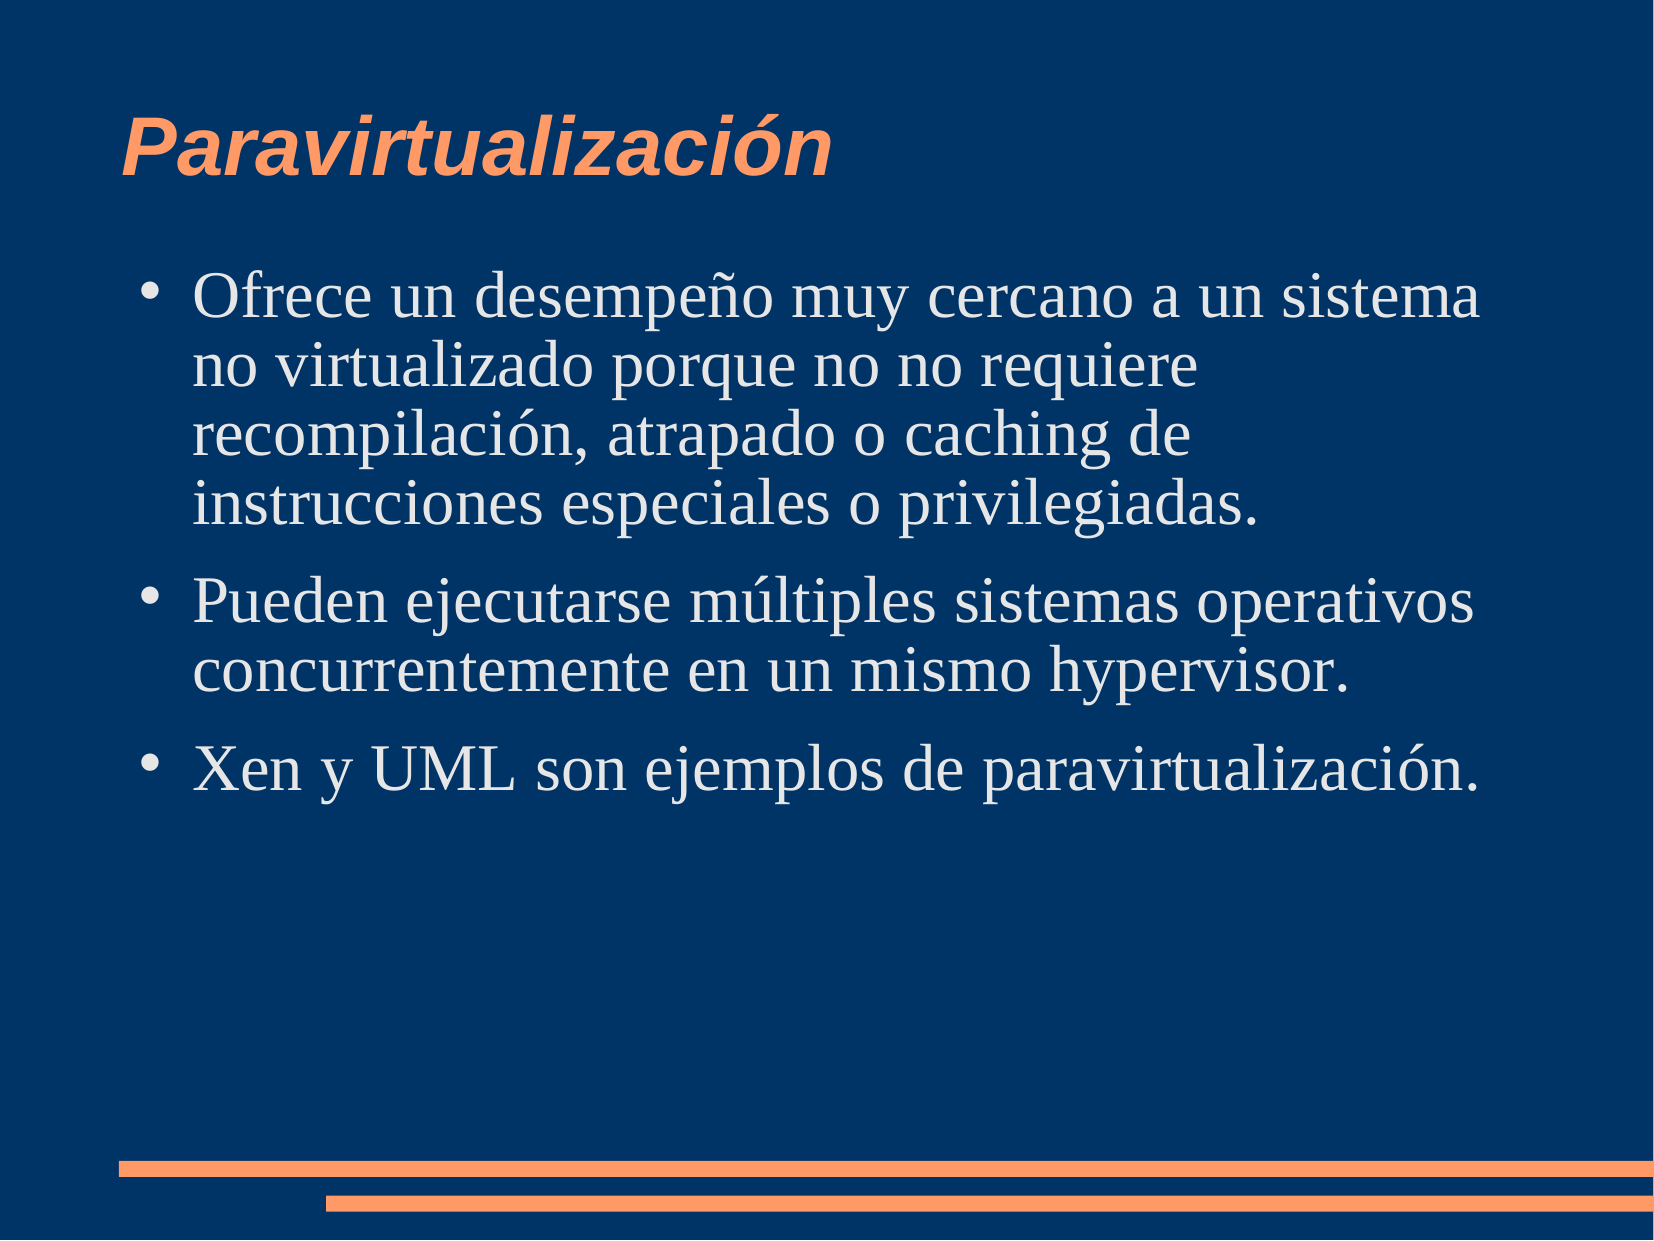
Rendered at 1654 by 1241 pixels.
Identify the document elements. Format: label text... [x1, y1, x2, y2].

title Paravirtualización [121, 53, 1534, 246]
list Ofrece un desempeño muy cercano a un sistema no virtualizado porque no no requiere recompilación, atrapado o caching de instrucciones especiales o privilegiadas. Pueden ejecutarse múltiples sistemas operativos concurrentemente en un mismo hypervisor. Xen y UML son ejemplos de paravirtualización. [121, 262, 1561, 1058]
